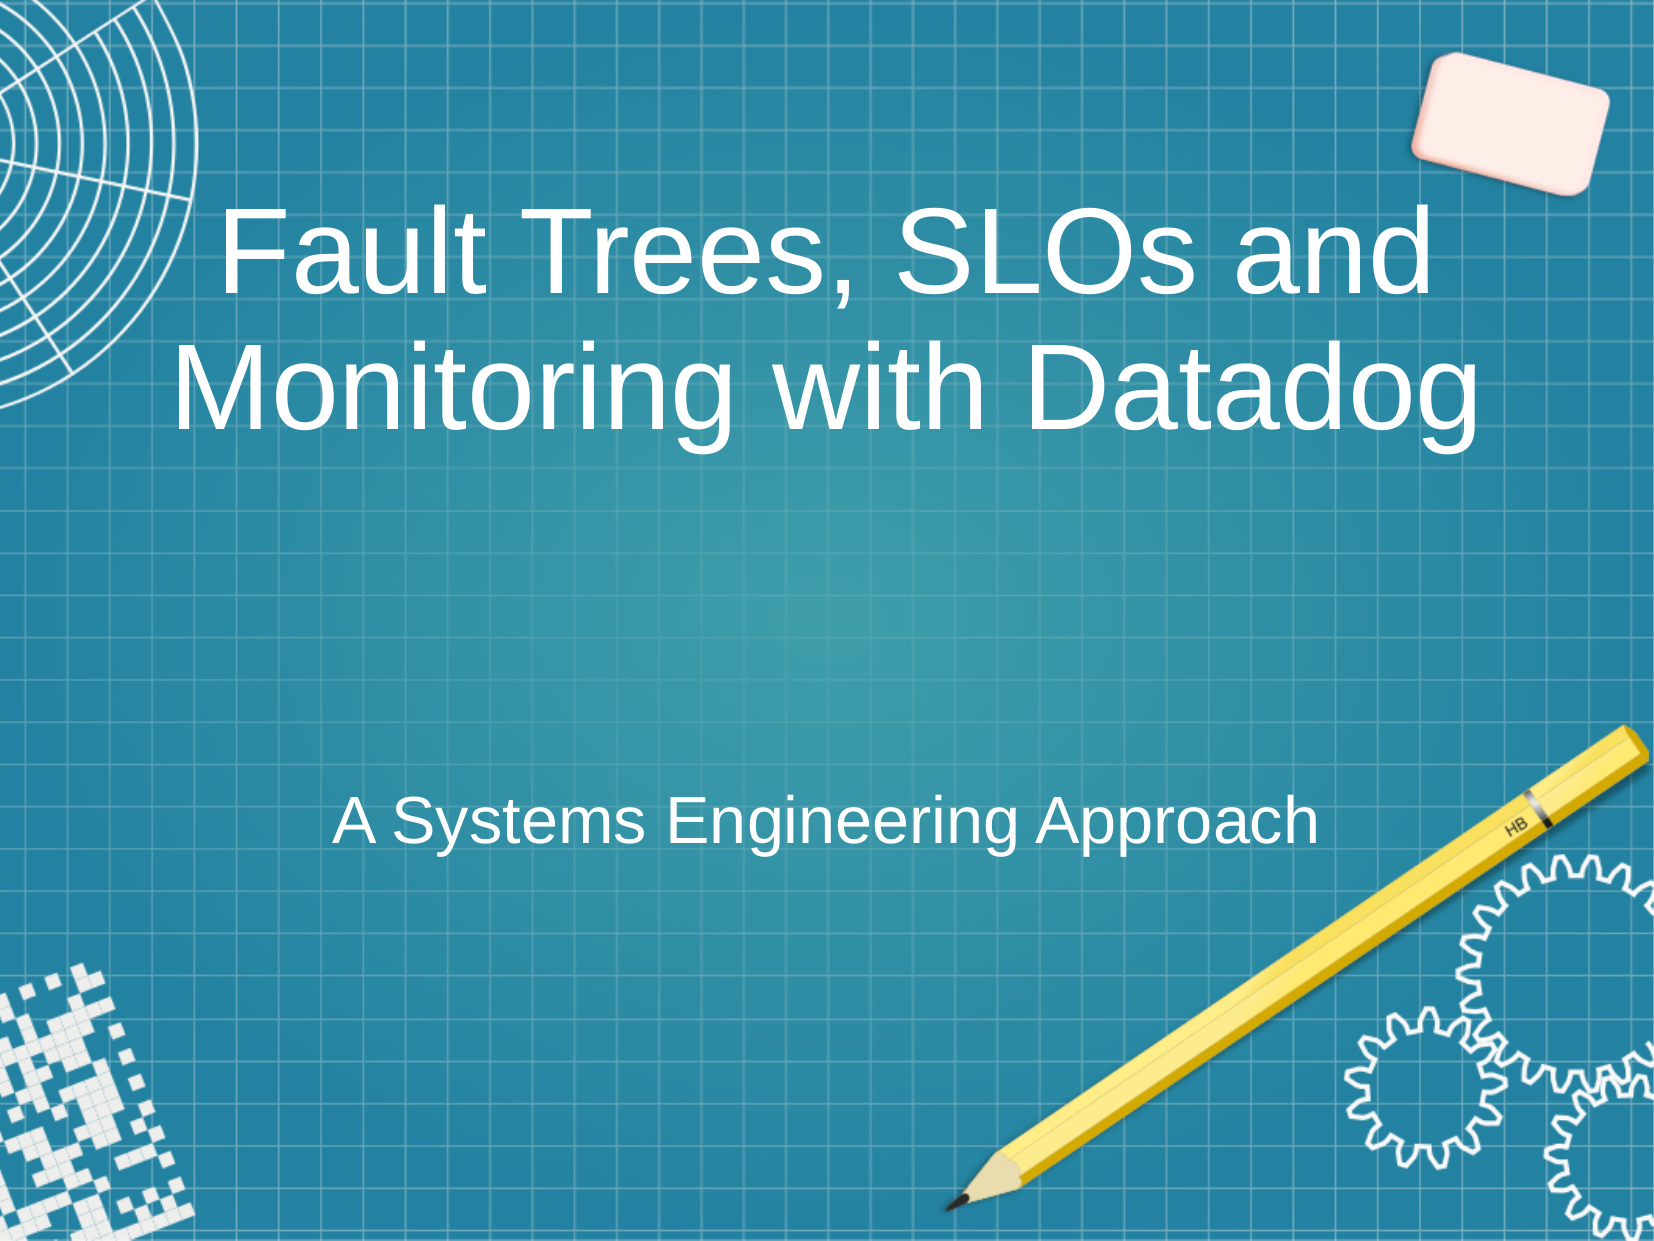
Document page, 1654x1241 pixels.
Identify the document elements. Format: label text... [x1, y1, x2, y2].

title Fault Trees, SLOs and Monitoring with Datadog [82, 177, 1571, 461]
picture [0, 0, 1654, 1241]
subtitle A Systems Engineering Approach [82, 519, 1571, 1123]
